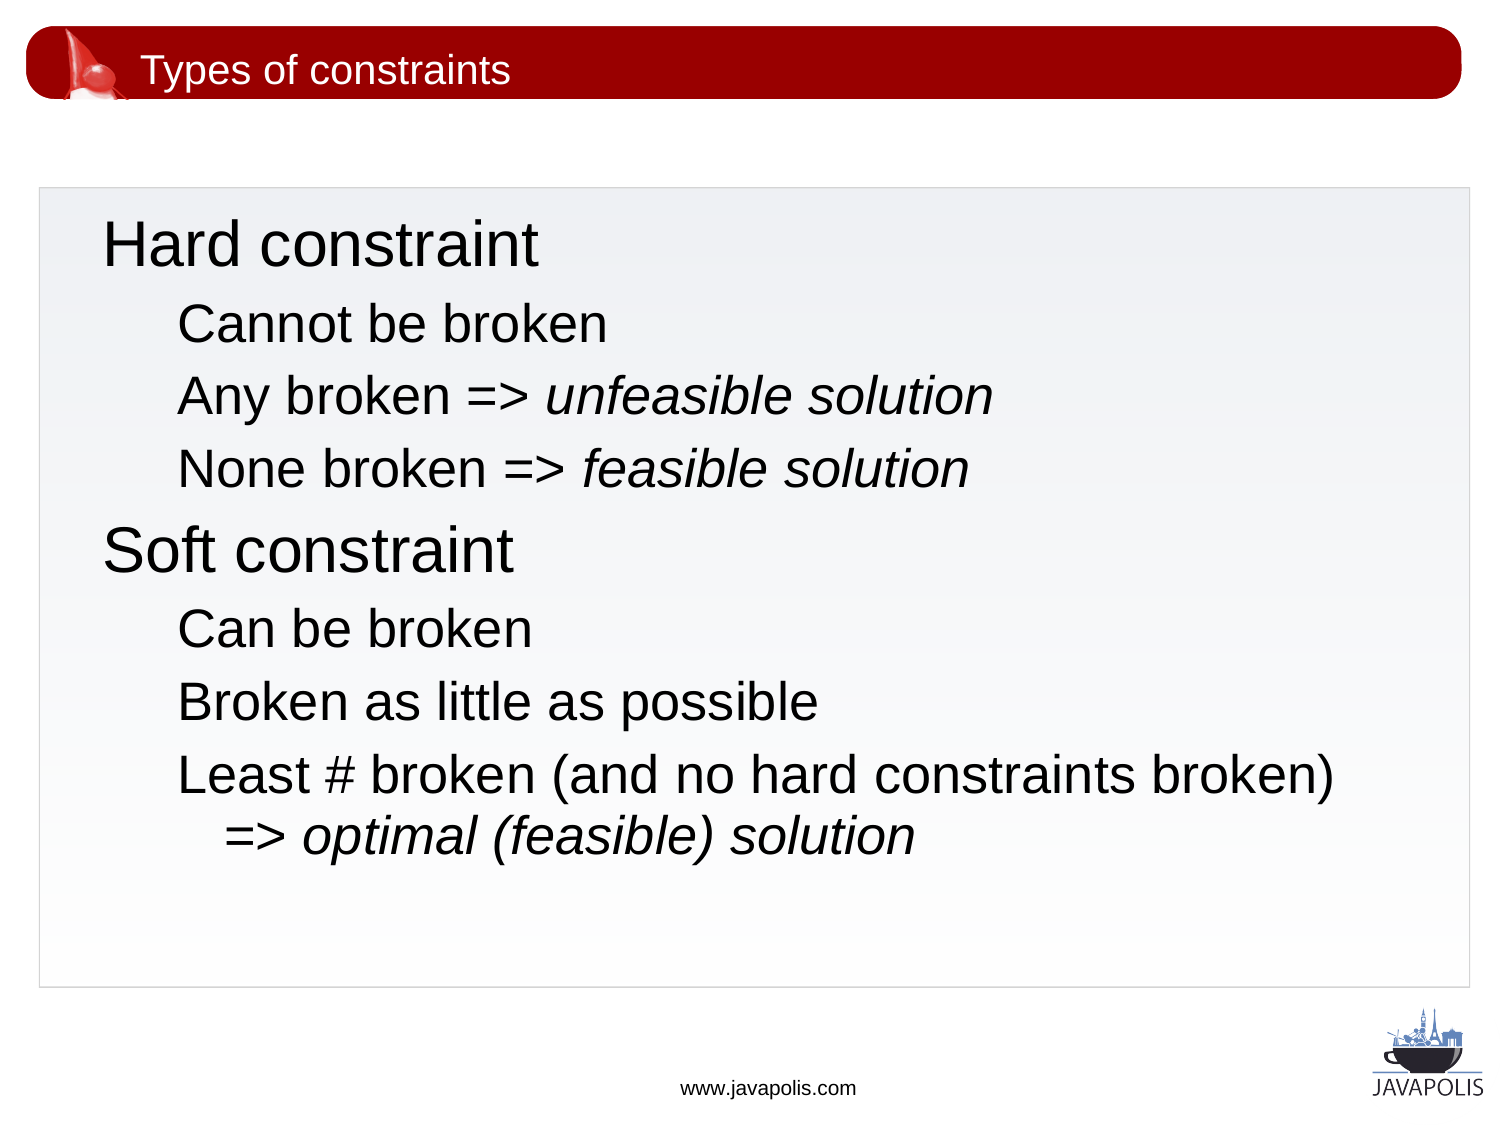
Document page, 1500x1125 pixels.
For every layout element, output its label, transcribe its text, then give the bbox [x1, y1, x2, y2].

picture [62, 28, 125, 100]
picture [1426, 1006, 1500, 1125]
title Types of constraints [125, 0, 1450, 101]
list Hard constraint Cannot be broken Any broken => unfeasible solution None broken => feasible solution Soft constraint Can be broken Broken as little as possible Least # broken (and no hard constraints broken) => optimal (feasible) solution [87, 199, 1426, 1125]
